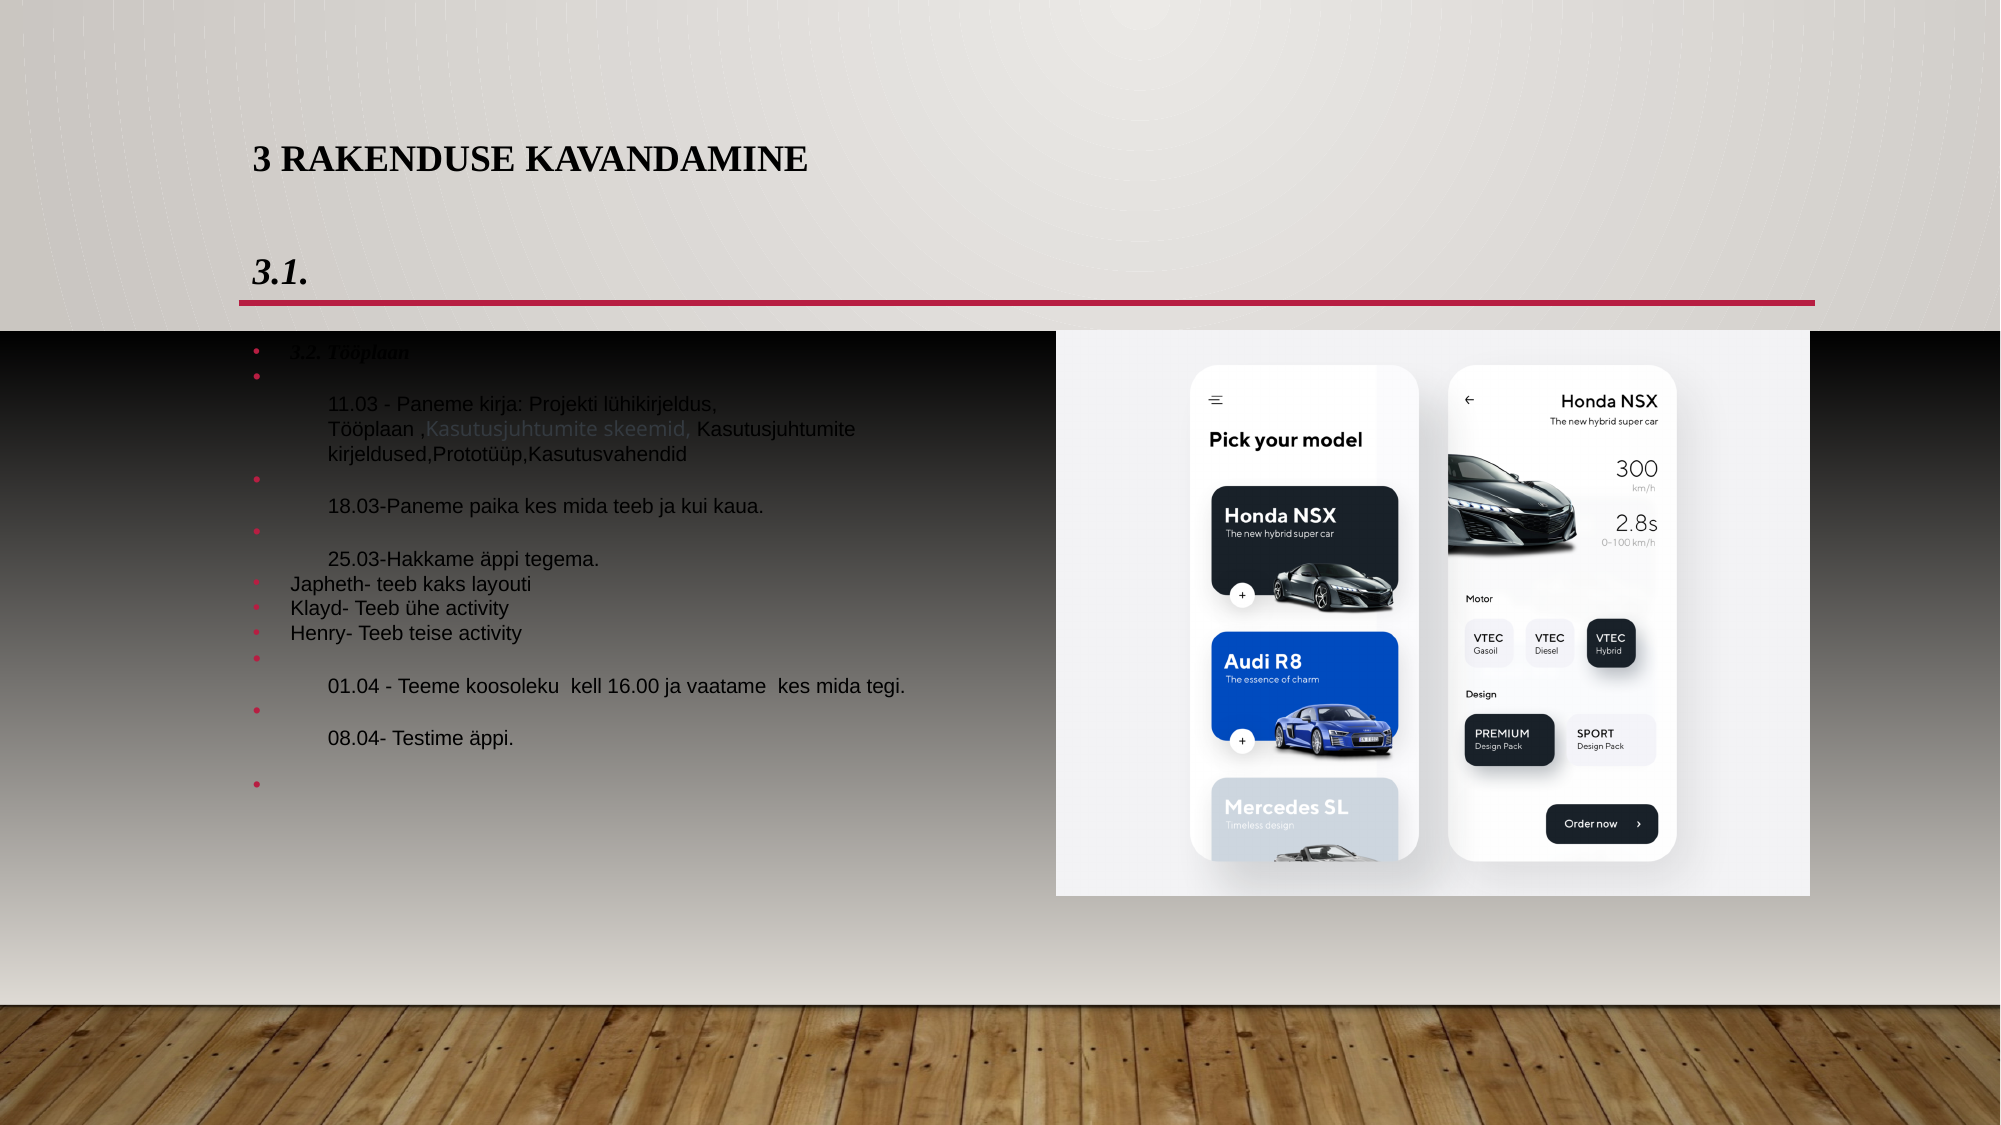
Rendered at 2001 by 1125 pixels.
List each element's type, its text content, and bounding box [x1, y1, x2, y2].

list 3.2. Tööplaan 11.03 - Paneme kirja: Projekti lühikirjeldus, Tööplaan ,Kasutusjuhtumite skeemid, Kasutusjuhtumite kirjeldused,Prototüüp,Kasutusvahendid 18.03-Paneme paika kes mida teeb ja kui kaua. 25.03-Hakkame äppi tegema. Japheth- teeb kaks layouti Klayd- Teeb ühe activity Henry- Teeb teise activity 01.04 - Teeme koosoleku kell 16.00 ja vaatame kes mida tegi. 08.04- Testime äppi. [237, 331, 1000, 897]
title 3 RAKENDUSE KAVANDAMINE 3.1. [237, 132, 1814, 306]
picture [1056, 331, 1810, 896]
